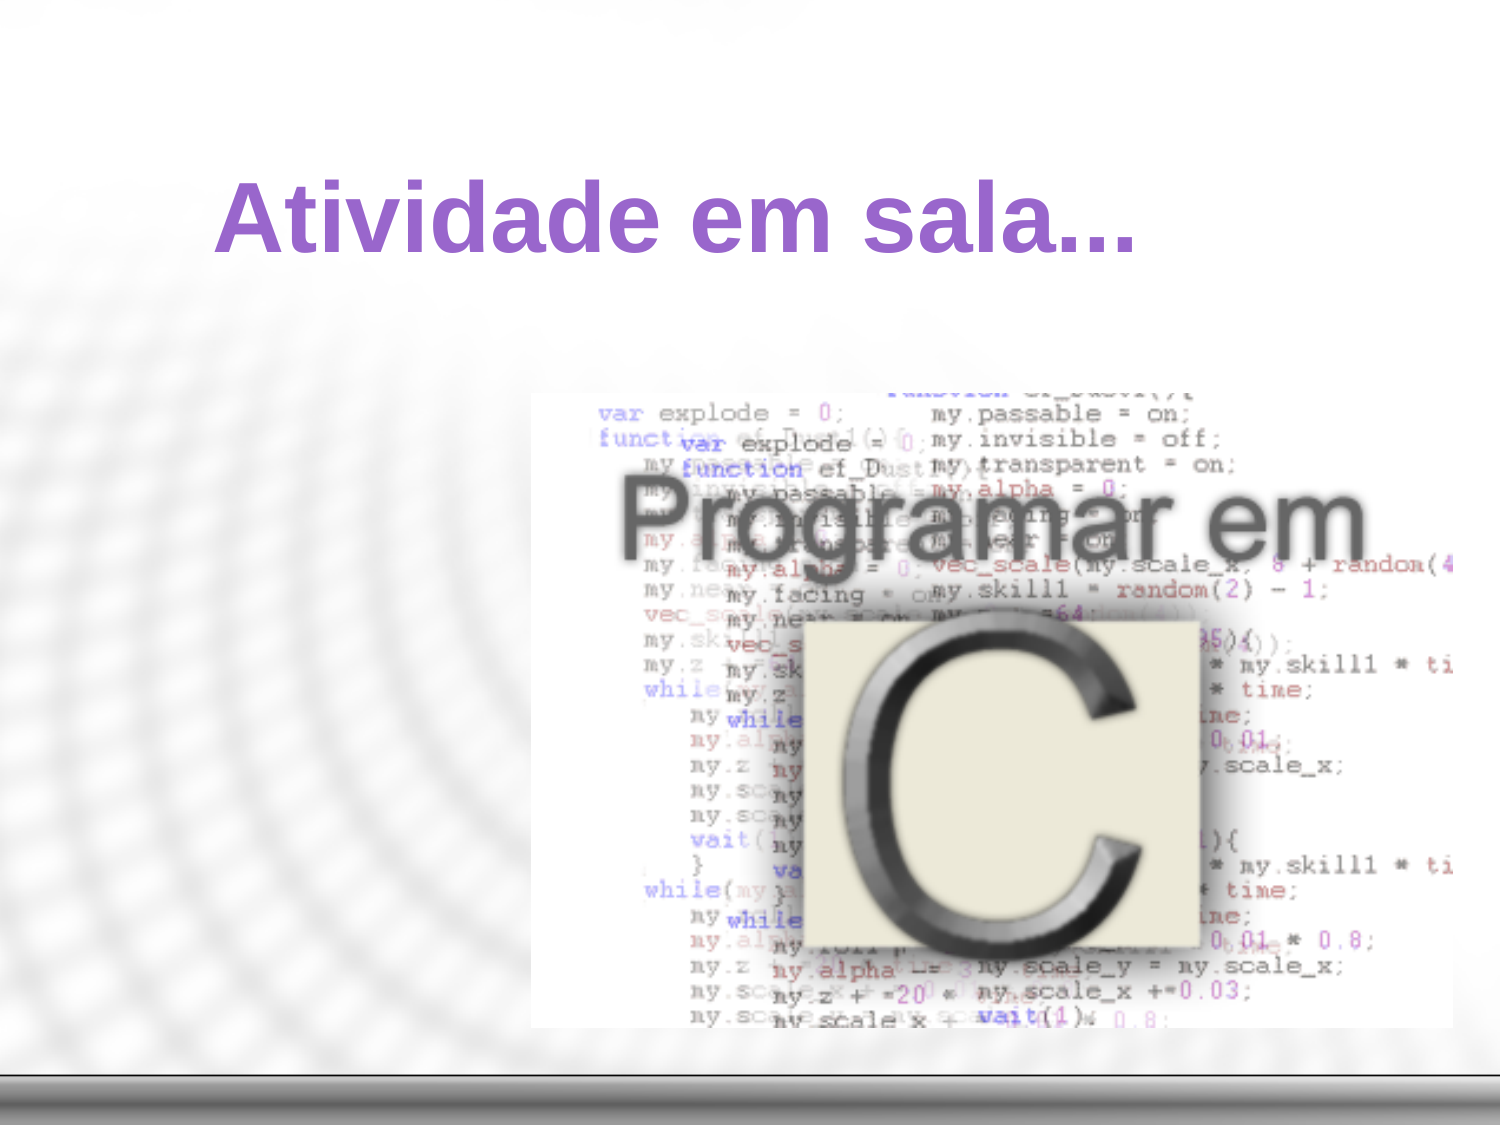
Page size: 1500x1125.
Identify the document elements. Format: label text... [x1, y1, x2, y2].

picture [0, 0, 1500, 1125]
subtitle Atividade em sala... [0, 3, 1353, 422]
